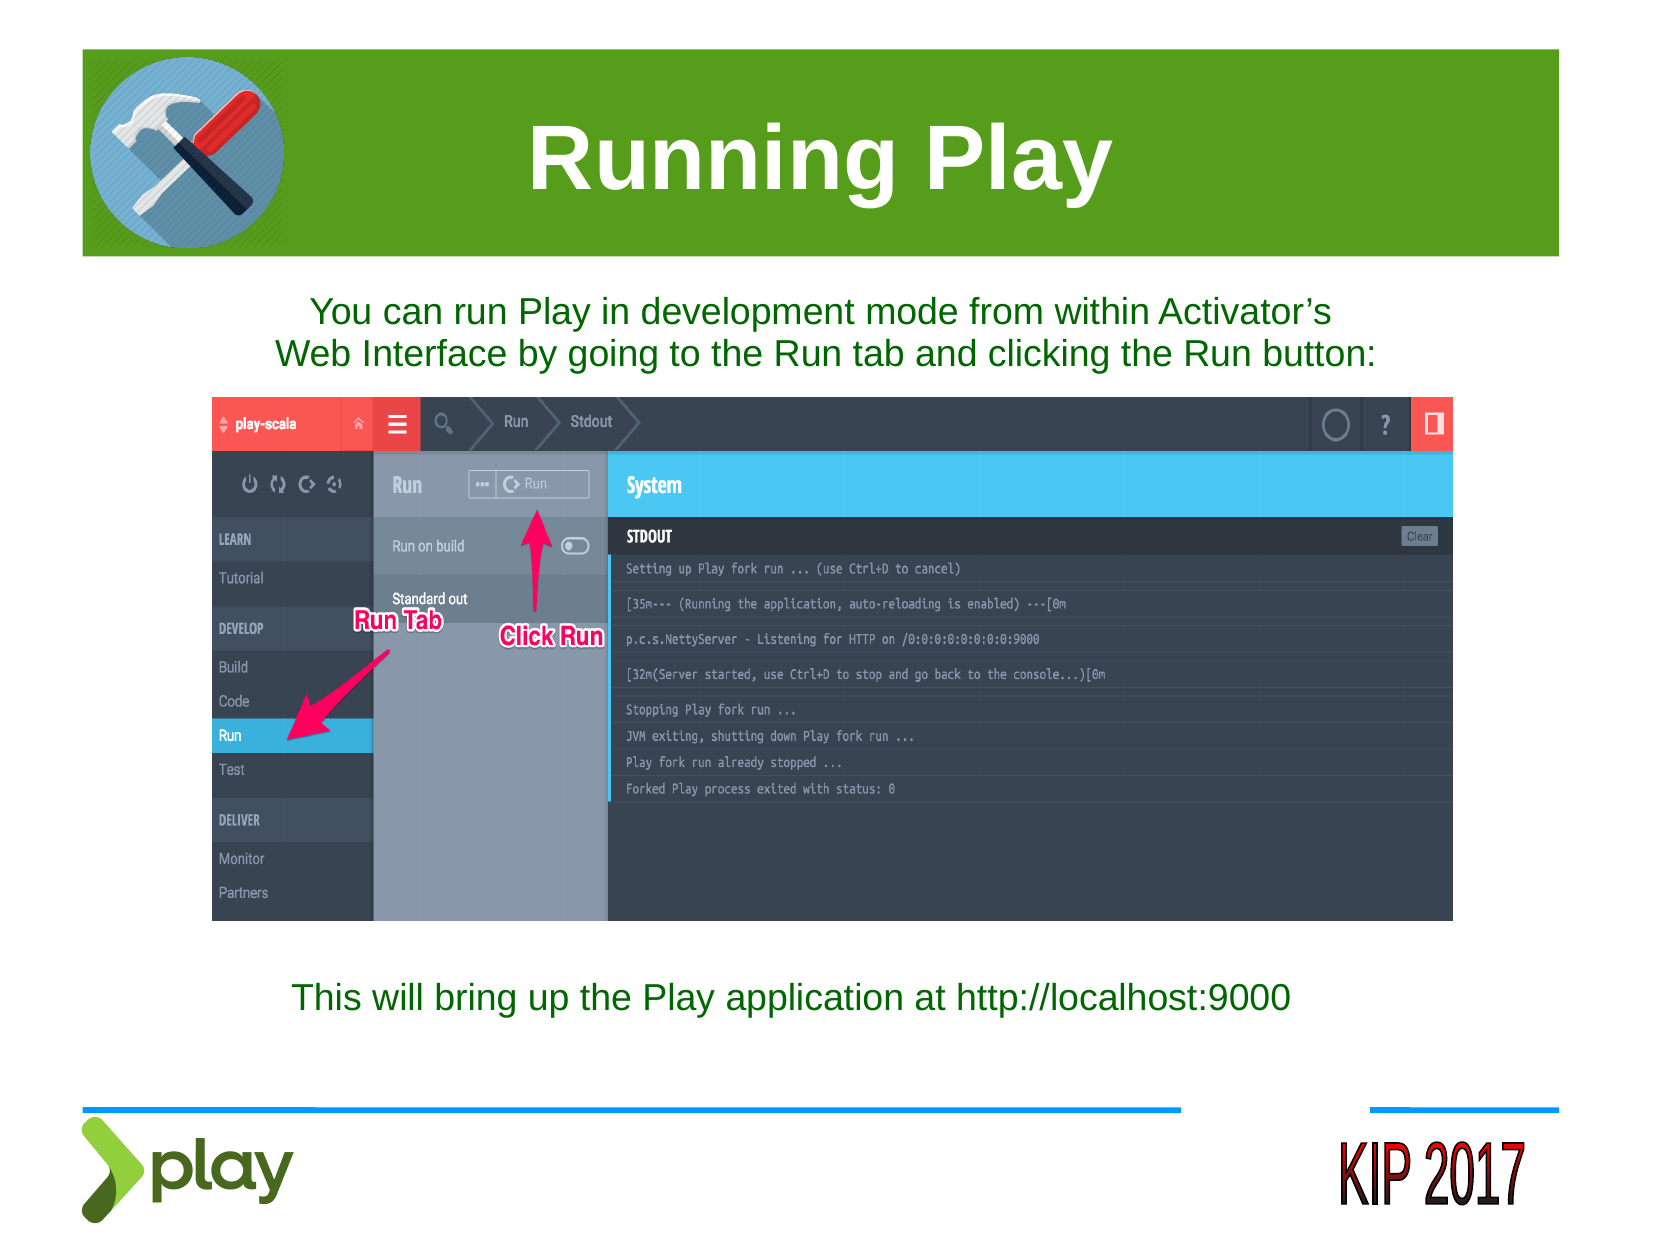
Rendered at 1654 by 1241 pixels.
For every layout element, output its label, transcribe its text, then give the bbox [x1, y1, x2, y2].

picture [68, 1111, 302, 1229]
text_box You can run Play in development mode from within Activator’s Web Interface by going to the Run tab and clicking the Run button: [94, 283, 1548, 392]
title Running Play [82, 49, 1560, 257]
text_box This will bring up the Play application at http://localhost:9000 [106, 968, 1477, 1026]
picture [90, 57, 284, 249]
picture [212, 397, 1453, 921]
